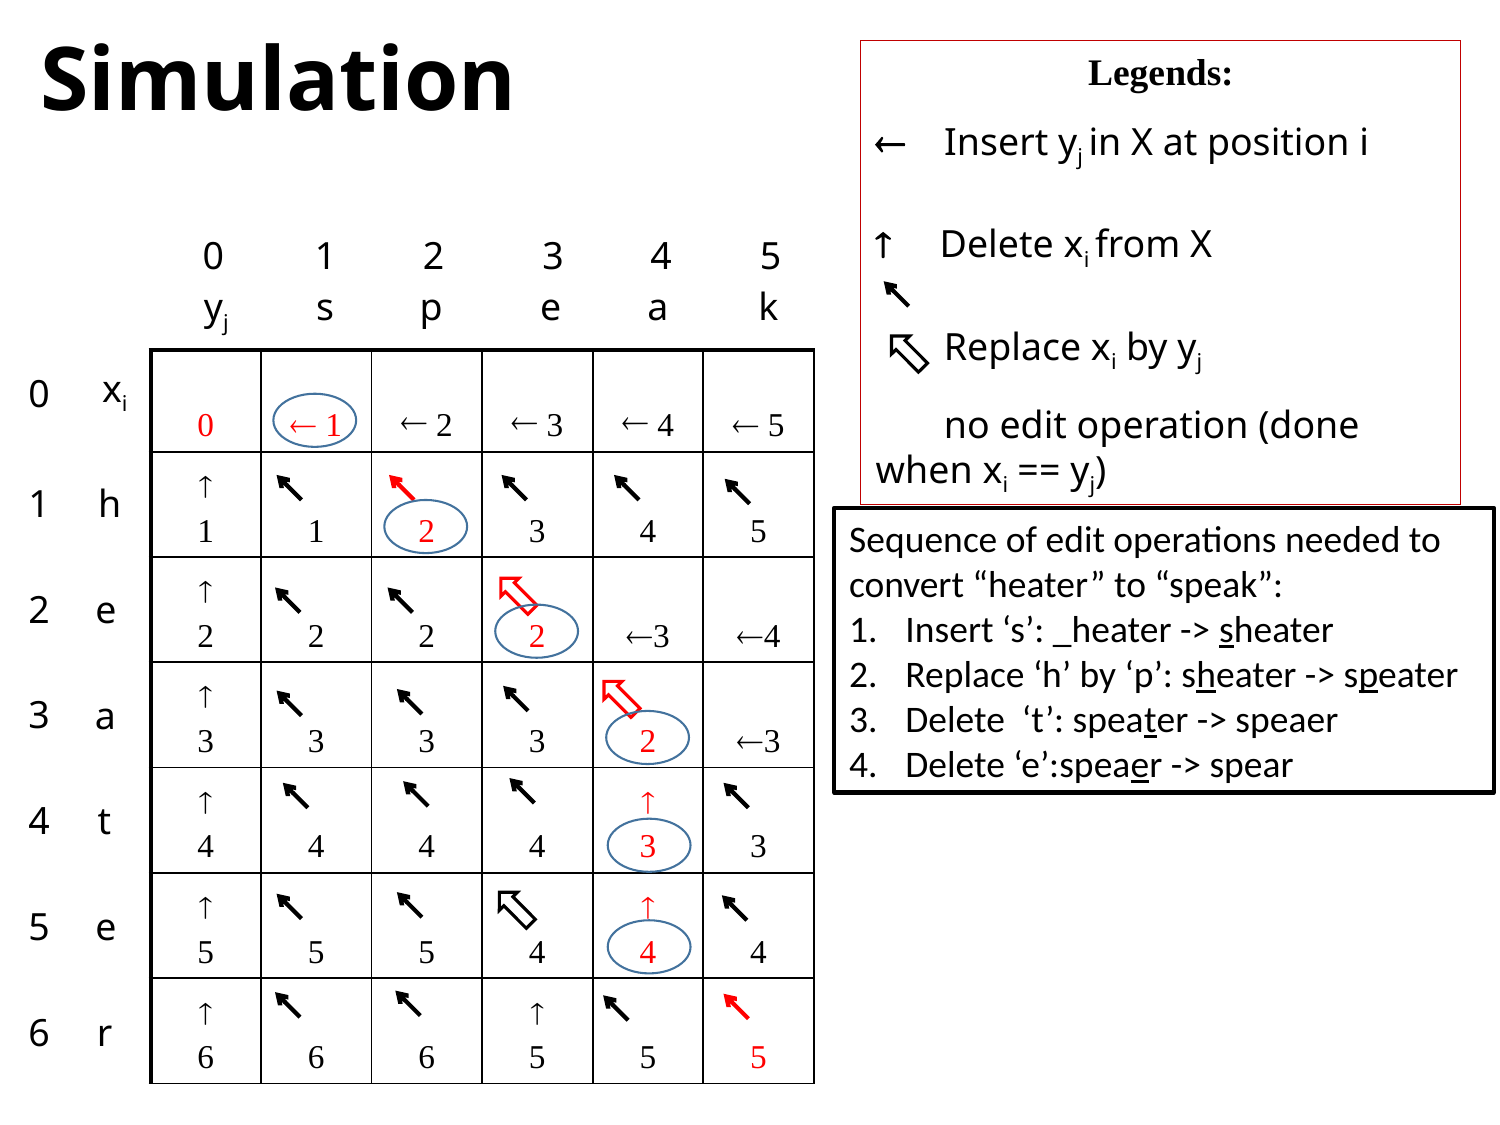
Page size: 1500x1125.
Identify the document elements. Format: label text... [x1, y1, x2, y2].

text_box a [632, 275, 684, 336]
table_cell 3 [262, 663, 371, 767]
table_cell 2 [483, 558, 592, 661]
table_header 0 [153, 352, 260, 451]
table_cell  4 [594, 874, 702, 977]
text_box e [525, 275, 576, 336]
table_cell 4 [483, 768, 592, 872]
table_cell  3 [594, 768, 702, 872]
text_box Legends:  Insert yj in X at position i  Delete xi from X Replace xi by yj no edit operation (done when xi == yj) [860, 40, 1461, 505]
table_cell 4 [704, 874, 813, 977]
text_box 0 [188, 224, 239, 285]
table_cell 5 [704, 453, 813, 556]
text_box 3 [13, 683, 65, 744]
text_box 1 [299, 224, 351, 285]
table_cell 3 [704, 768, 813, 872]
table_header  5 [704, 352, 813, 451]
text_box r [82, 1001, 128, 1062]
text_box Sequence of edit operations needed to convert “heater” to “speak”: Insert ‘s’: _heater -> sheater Replace ‘h’ by ‘p’: sheater -> speater Delete ‘t’: speater -> speaer Delete ‘e’:speaer -> spear [834, 507, 1494, 793]
table_header 2 [372, 352, 481, 451]
table_cell  2 [153, 558, 260, 661]
text_box k [743, 275, 794, 336]
table_cell  5 [153, 874, 260, 977]
text_box h [83, 472, 137, 533]
table_cell 3 [372, 663, 481, 767]
table_header 4 [594, 352, 702, 451]
text_box 4 [635, 224, 687, 285]
text_box 3 [527, 224, 579, 285]
text_box 5 [13, 895, 65, 956]
table_cell  3 [153, 663, 260, 767]
table_cell 5 [704, 979, 813, 1083]
table_cell  5 [483, 979, 592, 1083]
text_box 2 [408, 224, 460, 285]
table_cell 3 [594, 558, 702, 661]
text_box 1 [13, 472, 65, 533]
table_header  1 [262, 352, 371, 451]
table_cell 2 [262, 558, 371, 661]
text_box s [301, 275, 349, 336]
text_box xi [87, 357, 143, 424]
title Simulation [25, 26, 1469, 138]
text_box 6 [13, 1001, 65, 1062]
table_cell 2 [372, 453, 481, 556]
table_cell 2 [594, 663, 702, 767]
text_box t [83, 790, 127, 850]
table_cell 3 [704, 663, 813, 767]
table_cell  1 [153, 453, 260, 556]
text_box 2 [13, 578, 65, 639]
table_cell 4 [704, 558, 813, 661]
table_cell  6 [153, 979, 260, 1083]
table_cell 6 [262, 979, 371, 1083]
table_cell 3 [483, 453, 592, 556]
table_cell 6 [372, 979, 481, 1083]
text_box p [404, 275, 458, 336]
table_cell 4 [594, 453, 702, 556]
table_cell 4 [483, 874, 592, 977]
text_box yj [189, 275, 244, 342]
table_cell  3 [609, 820, 689, 870]
table_cell 5 [262, 874, 371, 977]
table_cell 3 [483, 663, 592, 767]
table_cell 4 [372, 768, 481, 872]
text_box a [80, 684, 131, 745]
table_cell  4 [153, 768, 260, 872]
text_box 5 [745, 224, 797, 285]
table_cell 4 [262, 768, 371, 872]
table_header 3 [483, 352, 592, 451]
table_cell 5 [594, 979, 702, 1083]
text_box 0 [13, 362, 65, 423]
text_box e [80, 578, 132, 639]
table_cell 1 [262, 453, 371, 556]
table_cell 2 [372, 558, 481, 661]
text_box 4 [13, 789, 65, 850]
text_box e [80, 895, 132, 956]
table_cell 5 [372, 874, 481, 977]
